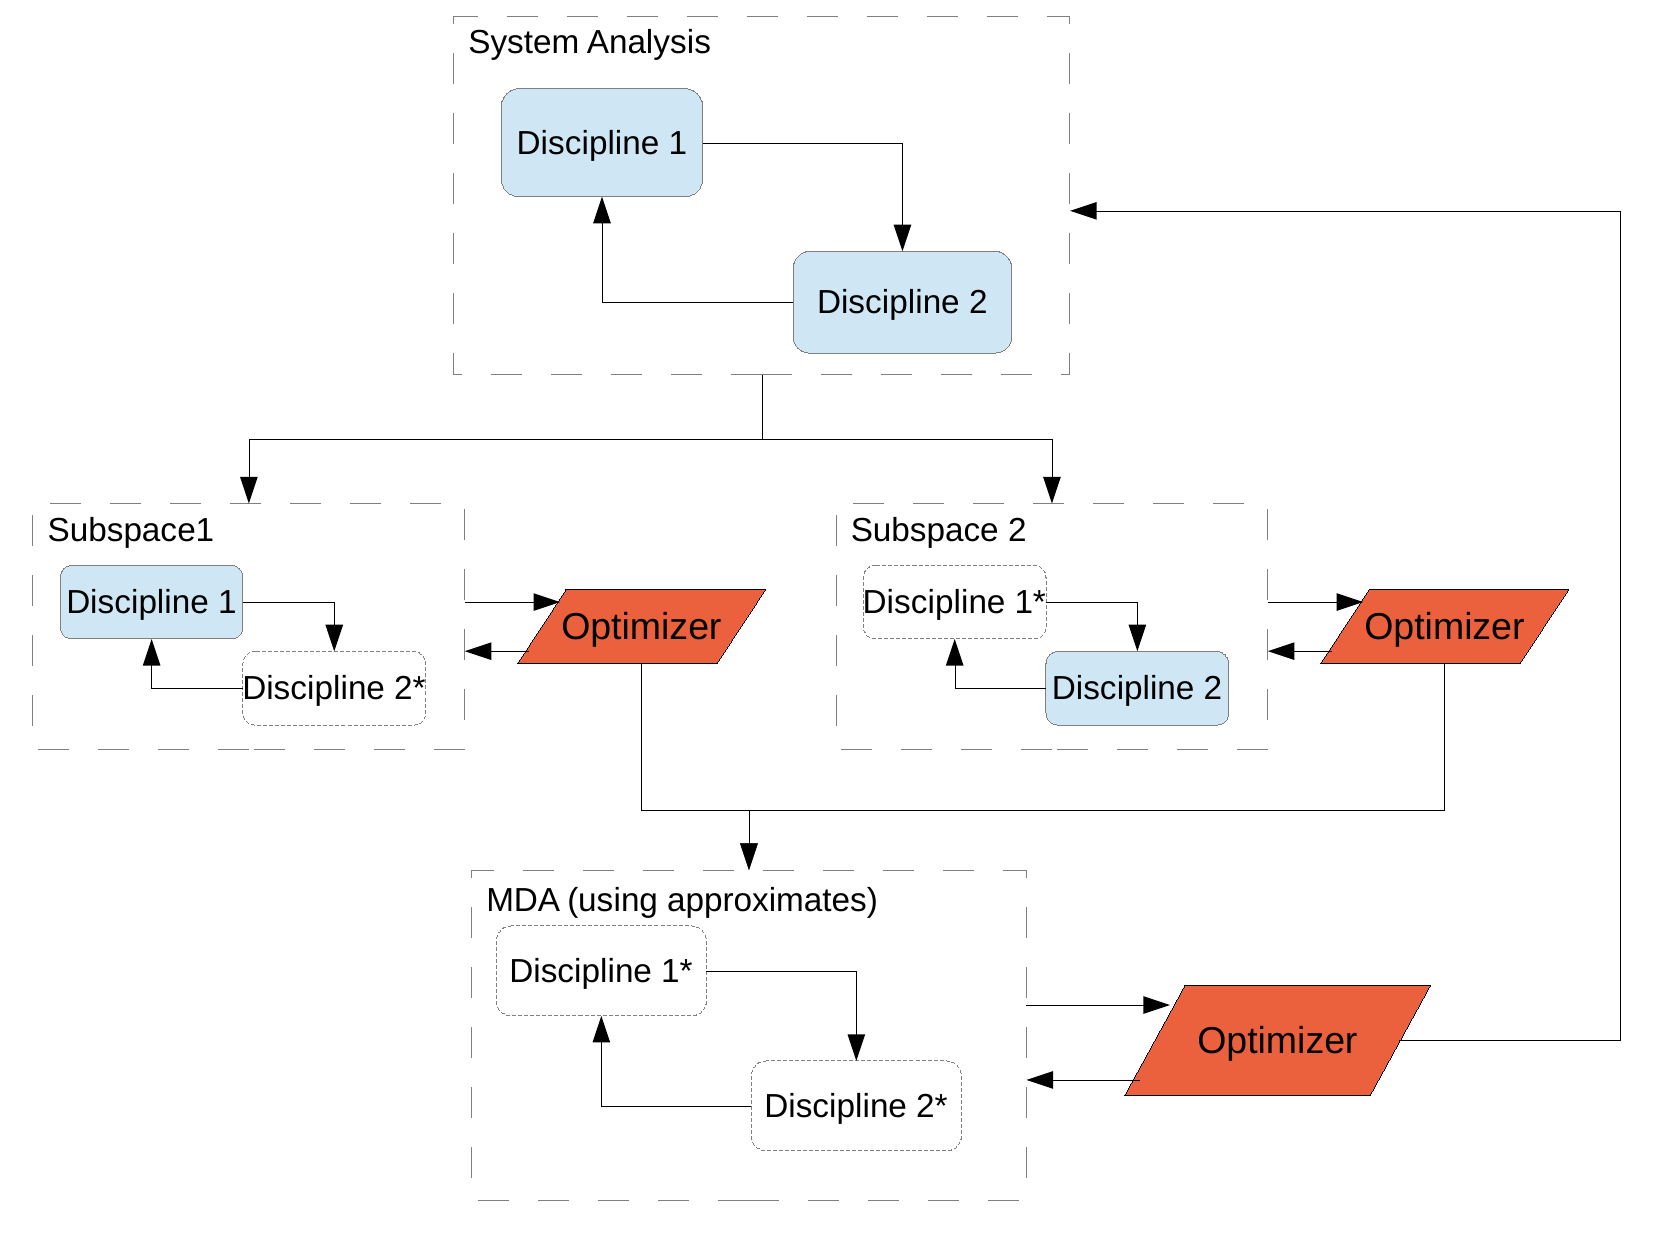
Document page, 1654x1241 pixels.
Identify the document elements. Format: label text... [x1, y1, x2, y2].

text_box Discipline 2* [751, 1060, 962, 1151]
text_box Discipline 1 [60, 565, 243, 639]
text_box Discipline 1* [863, 565, 1047, 639]
text_box Discipline 1* [496, 925, 707, 1016]
text_box Discipline 2 [793, 251, 1012, 354]
text_box Discipline 1 [501, 88, 703, 197]
text_box Discipline 2* [242, 651, 426, 726]
text_box Optimizer [1320, 589, 1569, 664]
text_box Discipline 2 [1045, 651, 1229, 726]
text_box MDA (using approximates) [471, 870, 1027, 1201]
text_box Subspace1 [32, 503, 465, 750]
text_box Subspace 2 [836, 503, 1268, 750]
text_box Optimizer [517, 589, 766, 664]
text_box Optimizer [1124, 985, 1431, 1096]
text_box System Analysis [453, 16, 1070, 375]
